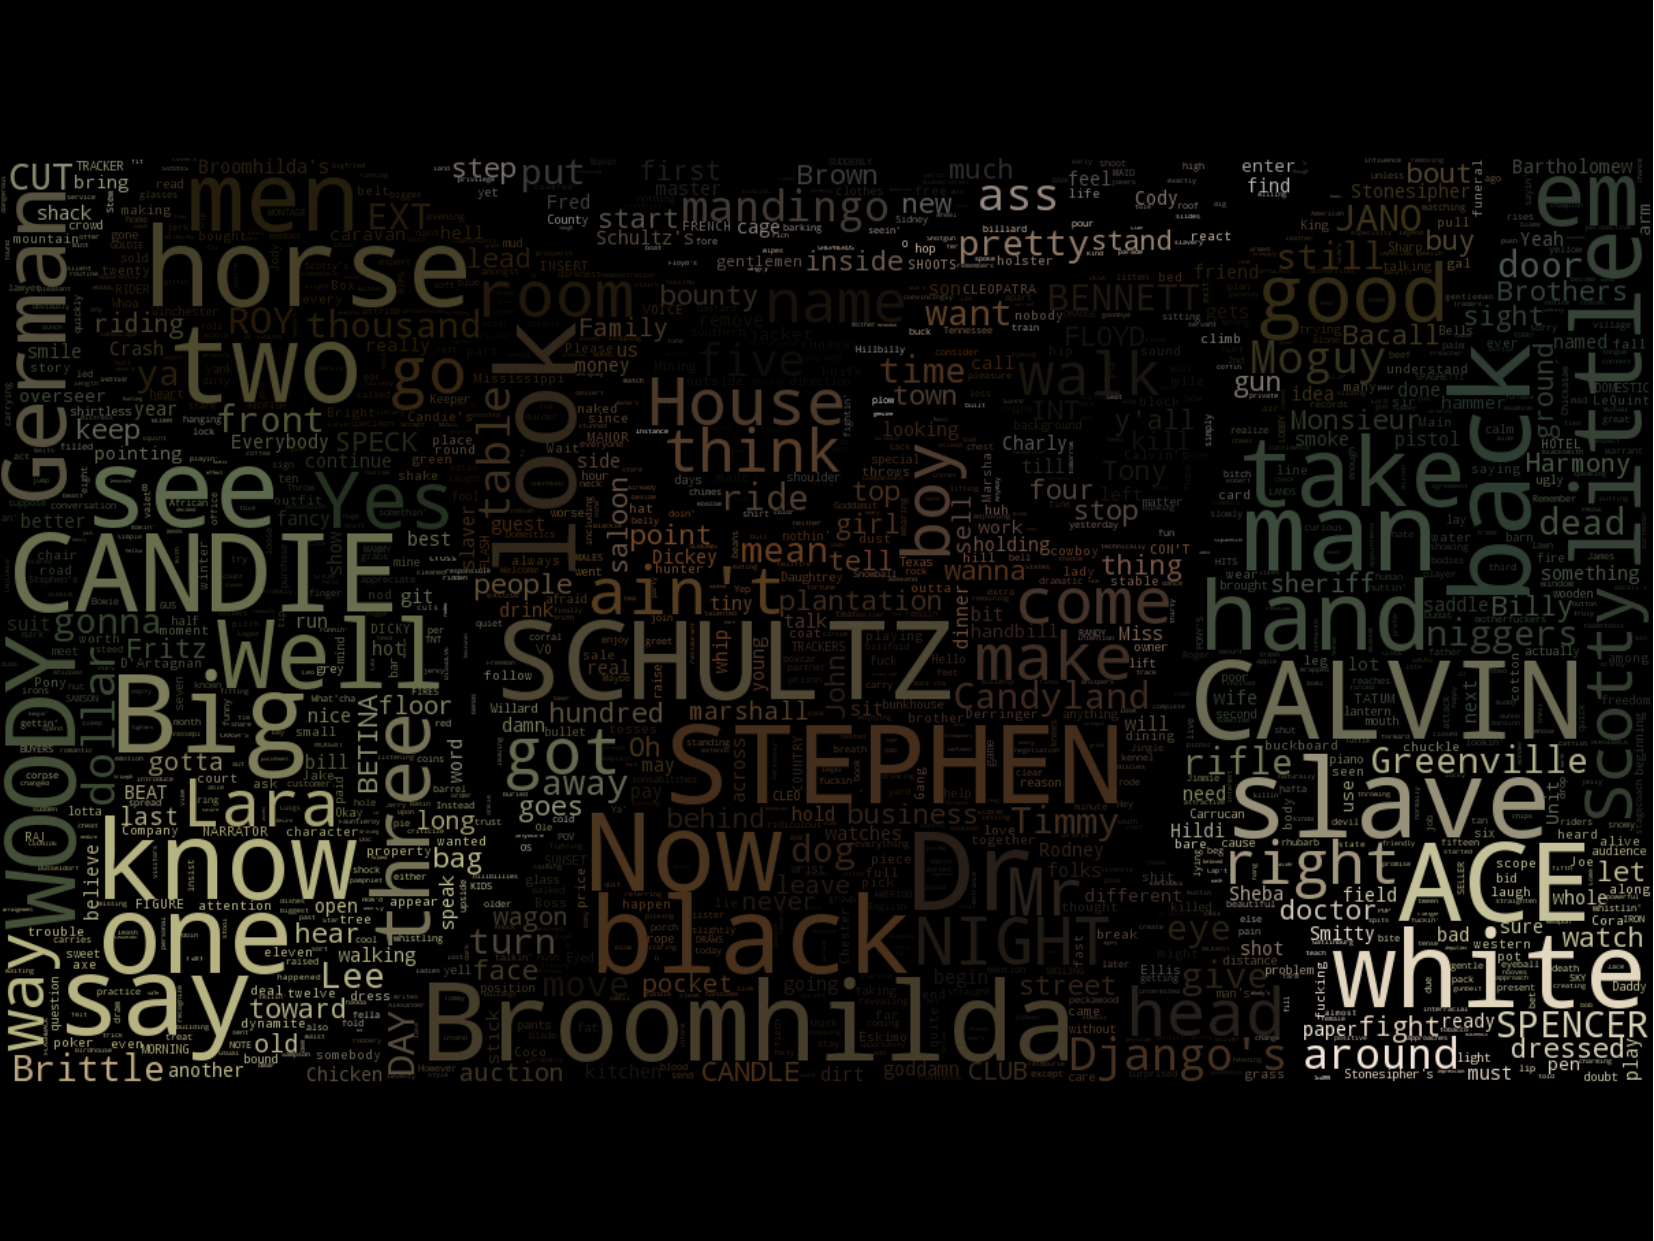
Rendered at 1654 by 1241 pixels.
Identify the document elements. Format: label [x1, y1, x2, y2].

picture [0, 157, 1653, 1084]
